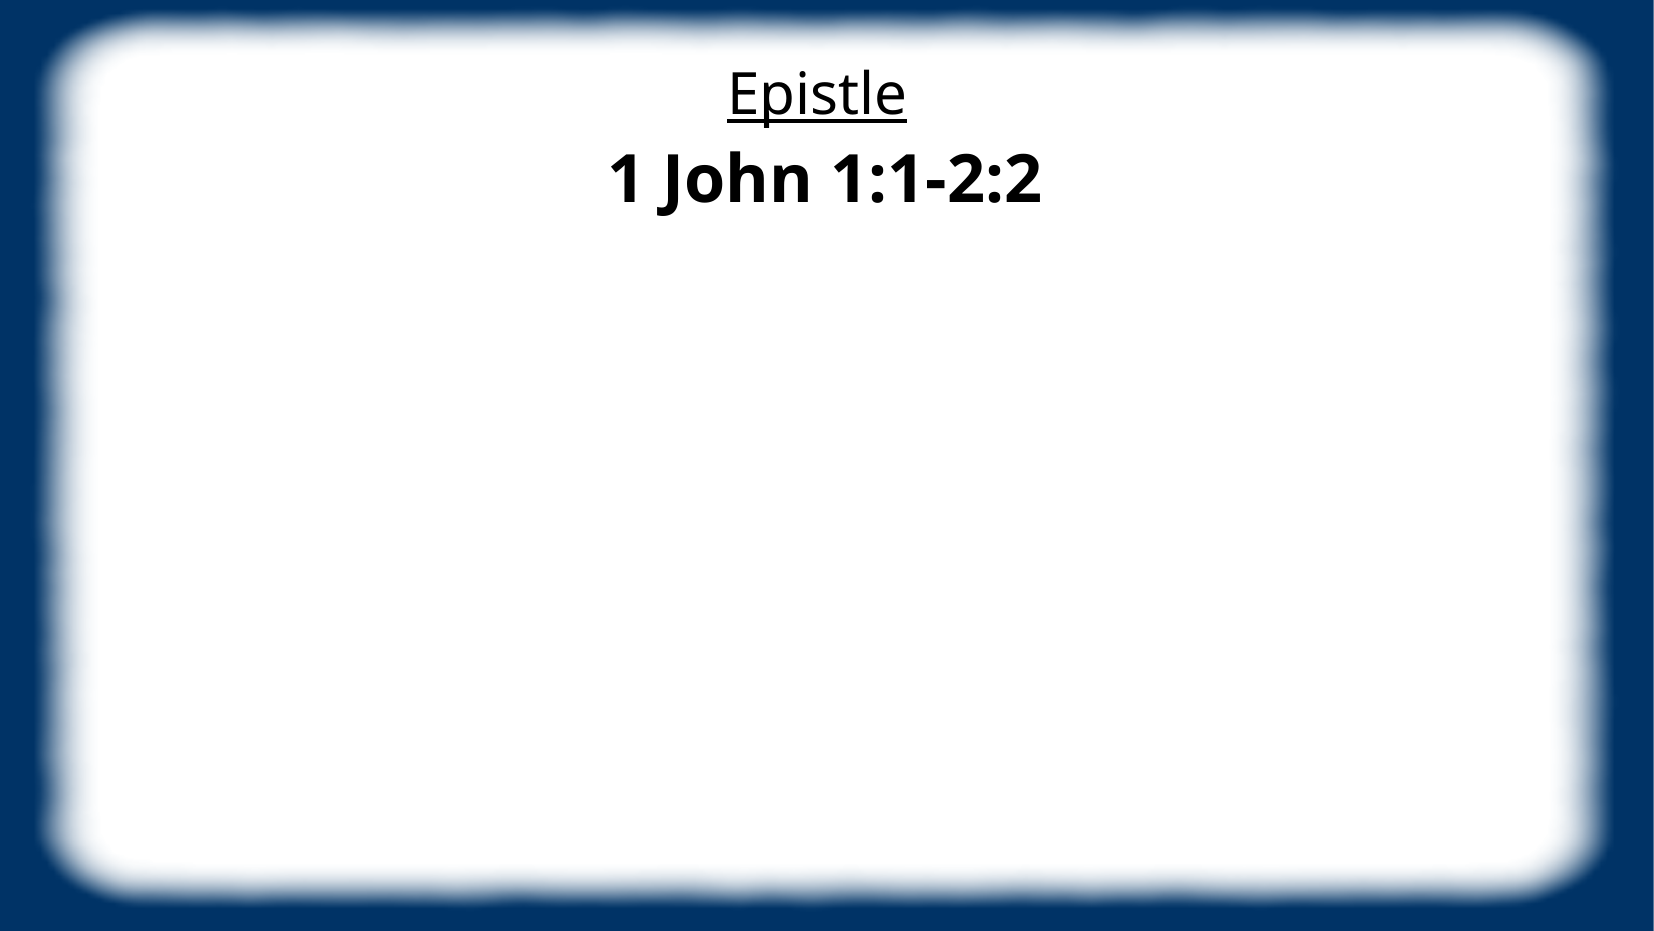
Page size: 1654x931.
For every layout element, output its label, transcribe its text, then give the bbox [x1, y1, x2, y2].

text_box Epistle 1 John 1:1-2:2 [75, 45, 1576, 226]
picture [0, 0, 1654, 931]
